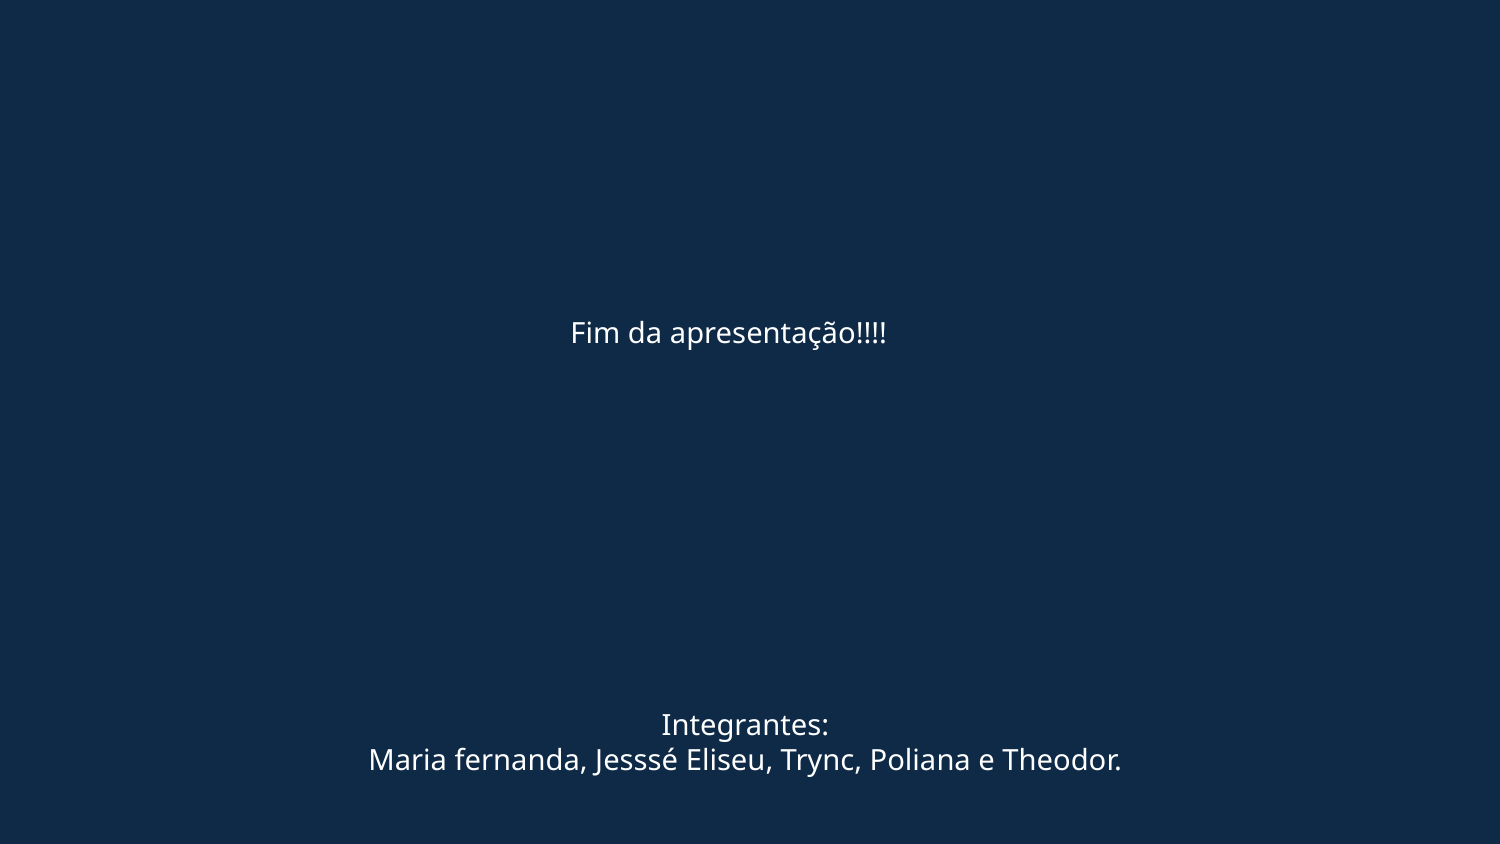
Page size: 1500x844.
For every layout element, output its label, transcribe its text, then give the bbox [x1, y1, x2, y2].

text_box Integrantes: Maria fernanda, Jesssé Eliseu, Trync, Poliana e Theodor. [339, 691, 1152, 792]
text_box Fim da apresentação!!!! [277, 298, 1222, 364]
